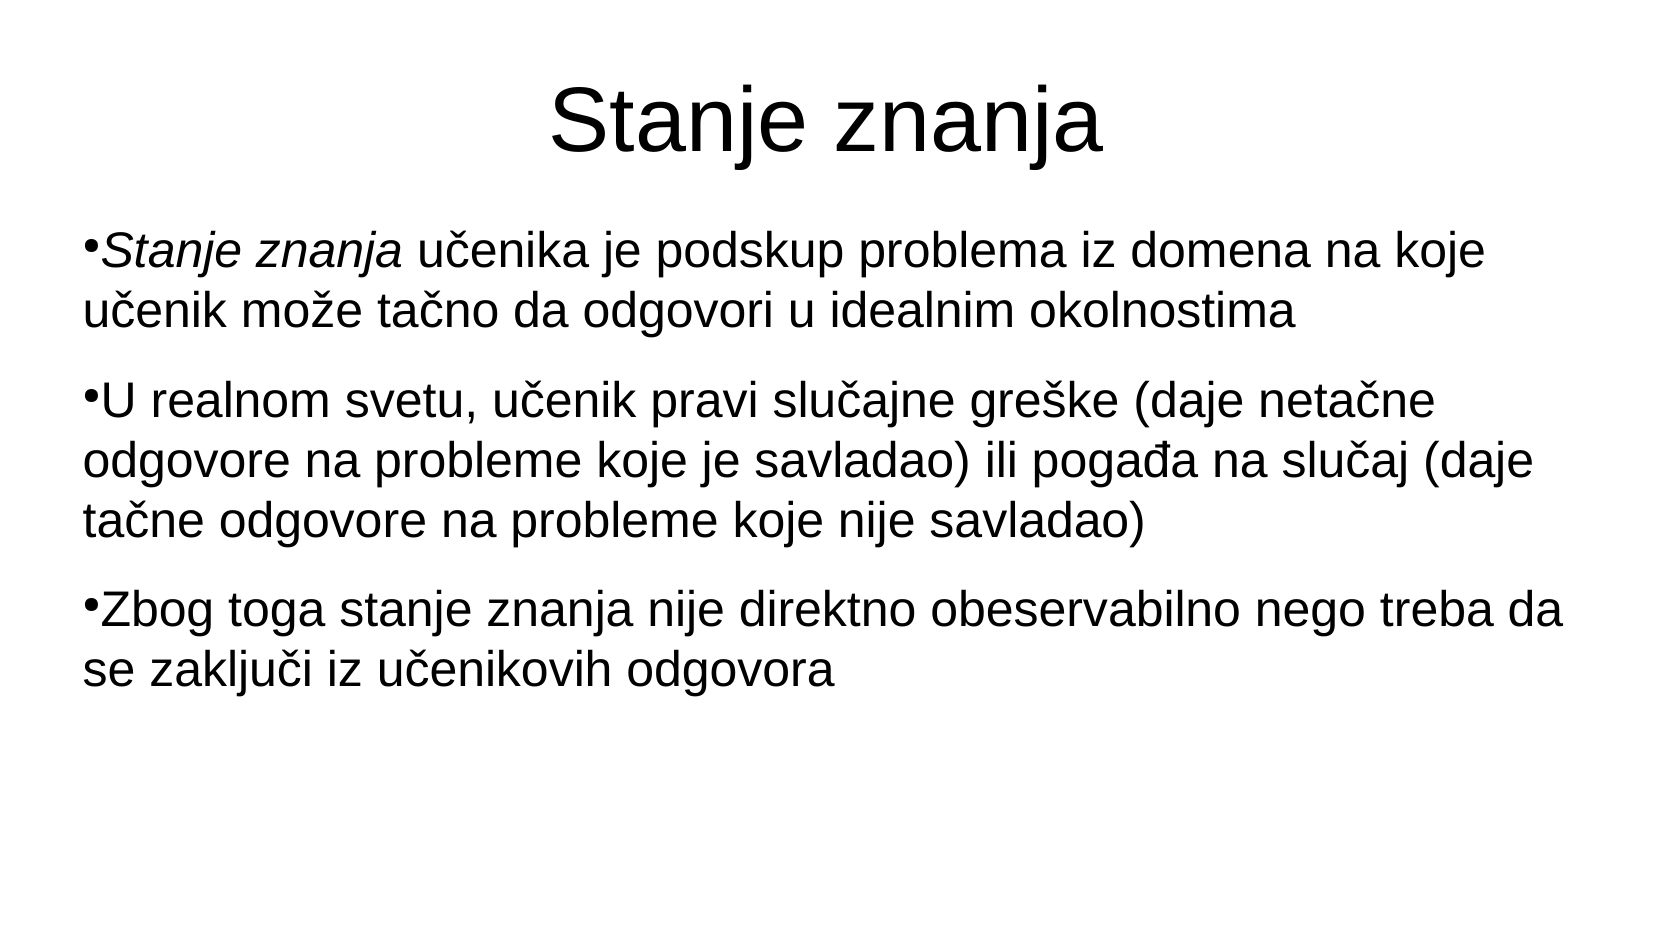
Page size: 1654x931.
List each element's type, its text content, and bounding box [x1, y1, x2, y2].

title Stanje znanja [82, 37, 1571, 193]
list Stanje znanja učenika je podskup problema iz domena na koje učenik može tačno da odgovori u idealnim okolnostima U realnom svetu, učenik pravi slučajne greške (daje netačne odgovore na probleme koje je savladao) ili pogađa na slučaj (daje tačne odgovore na probleme koje nije savladao) Zbog toga stanje znanja nije direktno obeservabilno nego treba da se zaključi iz učenikovih odgovora [82, 217, 1571, 758]
